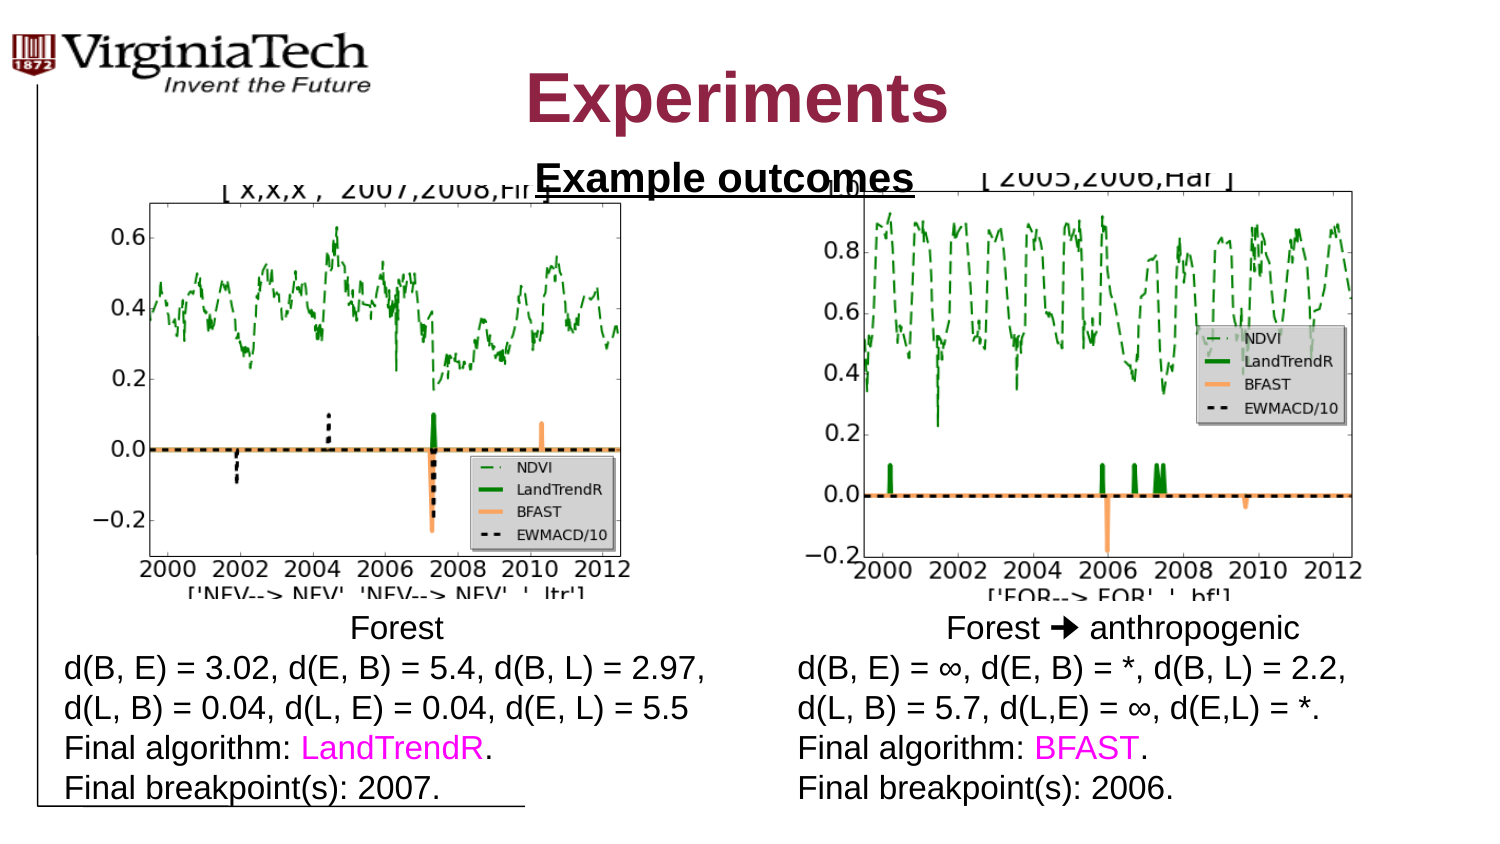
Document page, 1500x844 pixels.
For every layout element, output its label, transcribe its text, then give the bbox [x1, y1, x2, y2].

picture [86, 185, 637, 599]
text_box Forest 🠊 anthropogenic d(B, E) = ∞, d(E, B) = *, d(B, L) = 2.2, d(L, B) = 5.7, d(L,E) = ∞, d(E,L) = *. Final algorithm: BFAST. Final breakpoint(s): 2006. [782, 591, 1465, 815]
text_box Forest d(B, E) = 3.02, d(E, B) = 5.4, d(B, L) = 2.97, d(L, B) = 0.04, d(L, E) = 0.04, d(E, L) = 5.5 Final algorithm: LandTrendR. Final breakpoint(s): 2007. [48, 591, 745, 803]
picture [12, 32, 372, 94]
text_box Example outcomes [519, 136, 937, 208]
picture [798, 173, 1369, 591]
title Experiments [90, 43, 1385, 136]
